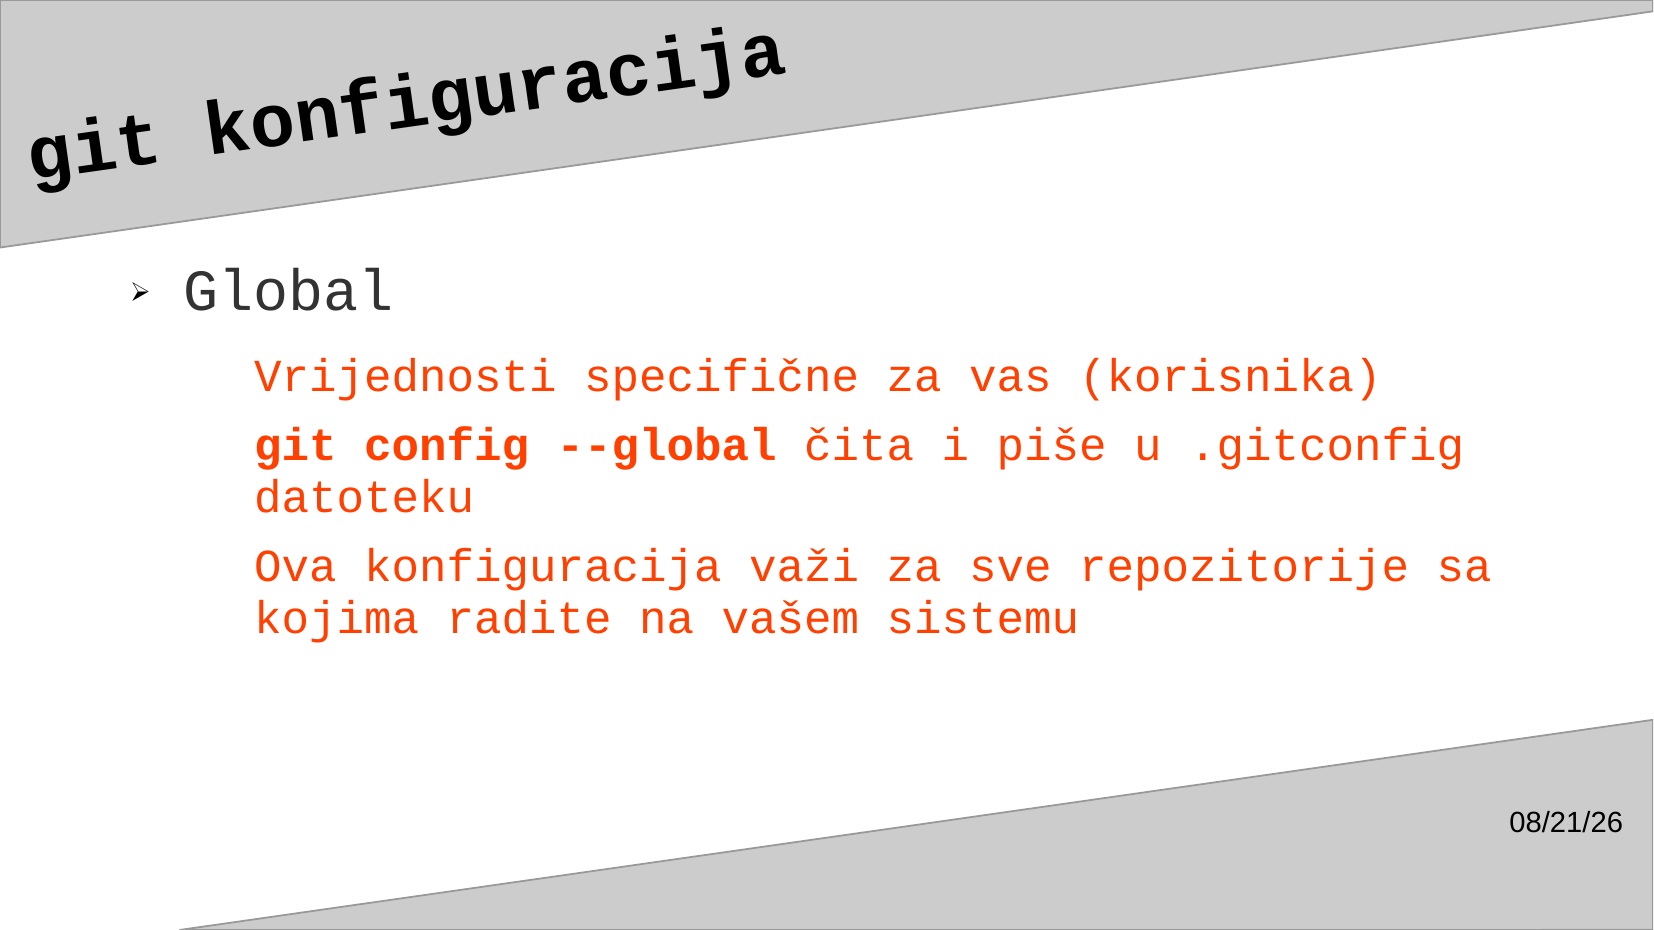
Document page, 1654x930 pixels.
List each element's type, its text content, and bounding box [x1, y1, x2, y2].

title git konfiguracija [16, 0, 1501, 239]
list Global Vrijednosti specifične za vas (korisnika) git config --global čita i piše u .gitconfig datoteku Ova konfiguracija važi za sve repozitorije sa kojima radite na vašem sistemu [112, 262, 1493, 840]
